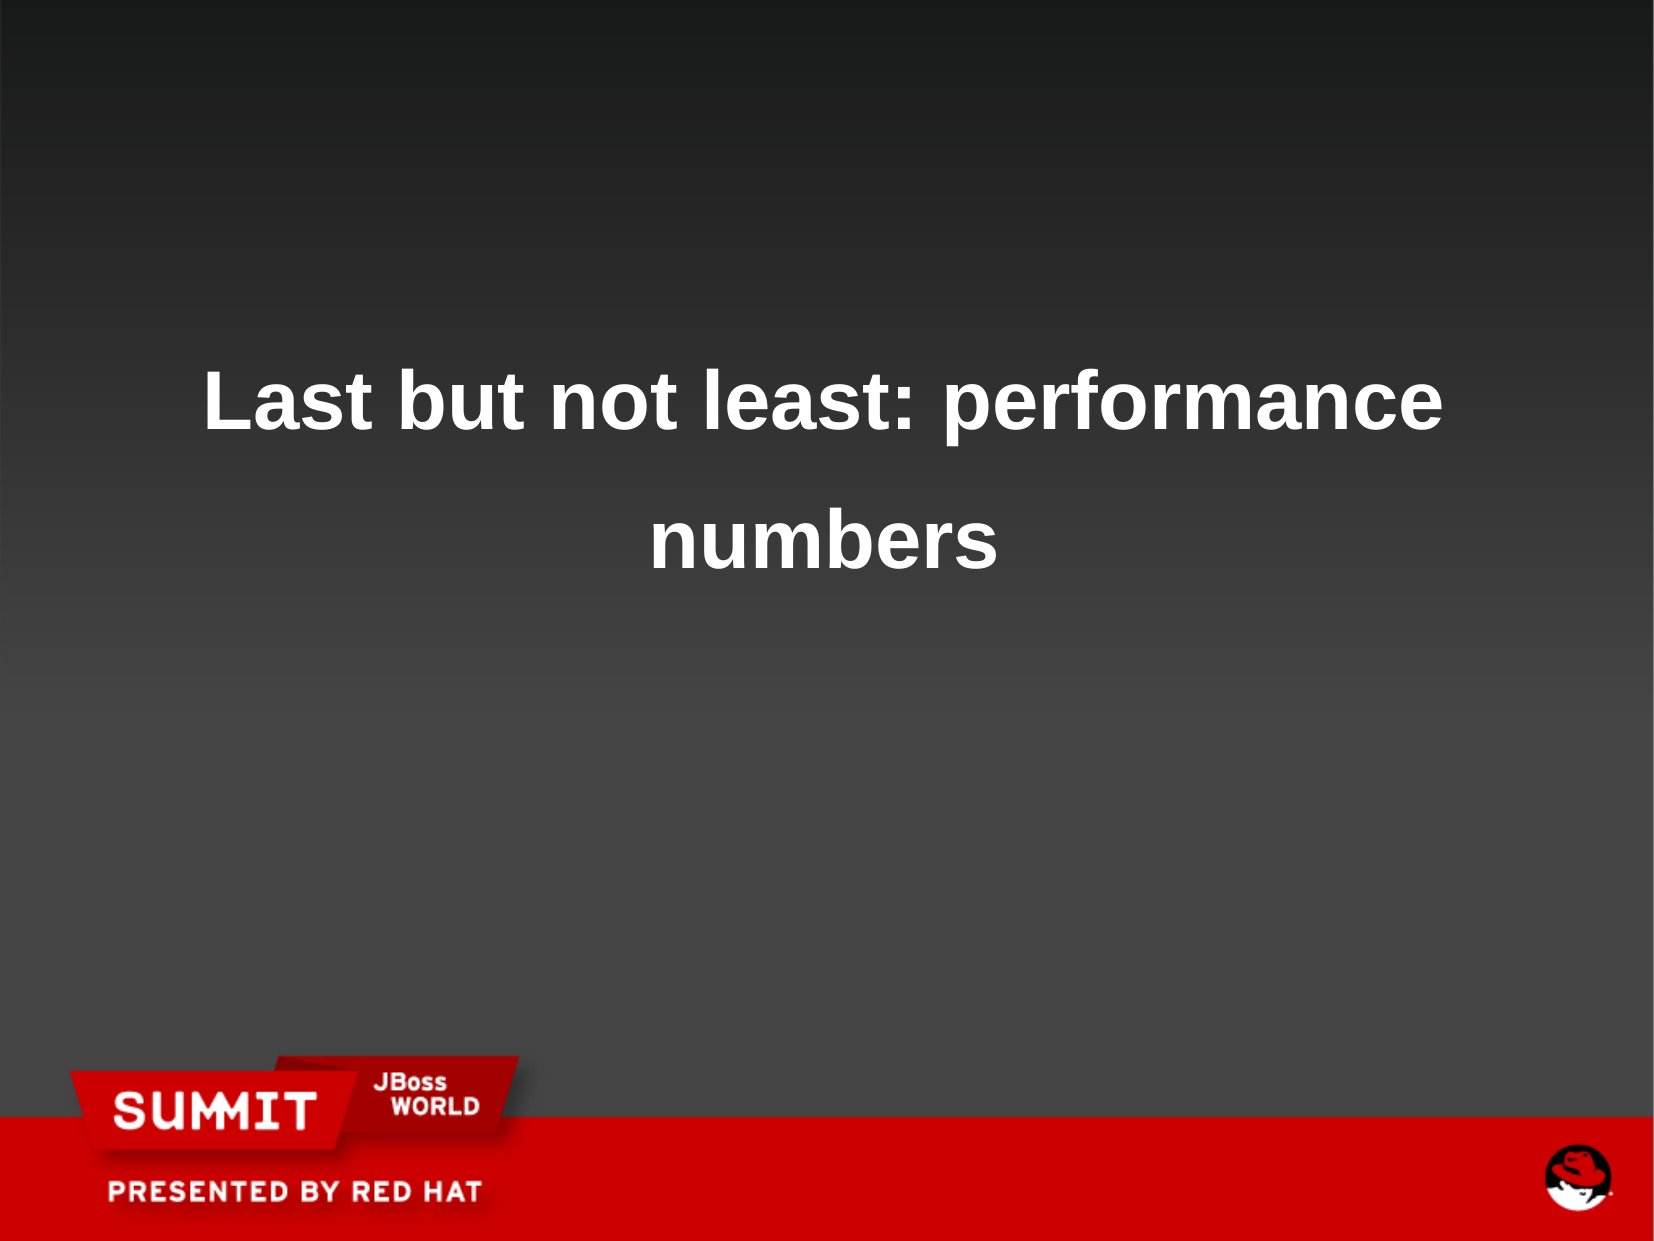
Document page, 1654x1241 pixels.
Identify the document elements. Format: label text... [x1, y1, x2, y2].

picture [0, 0, 1654, 1241]
text_box Last but not least: performance numbers [187, 300, 1538, 660]
